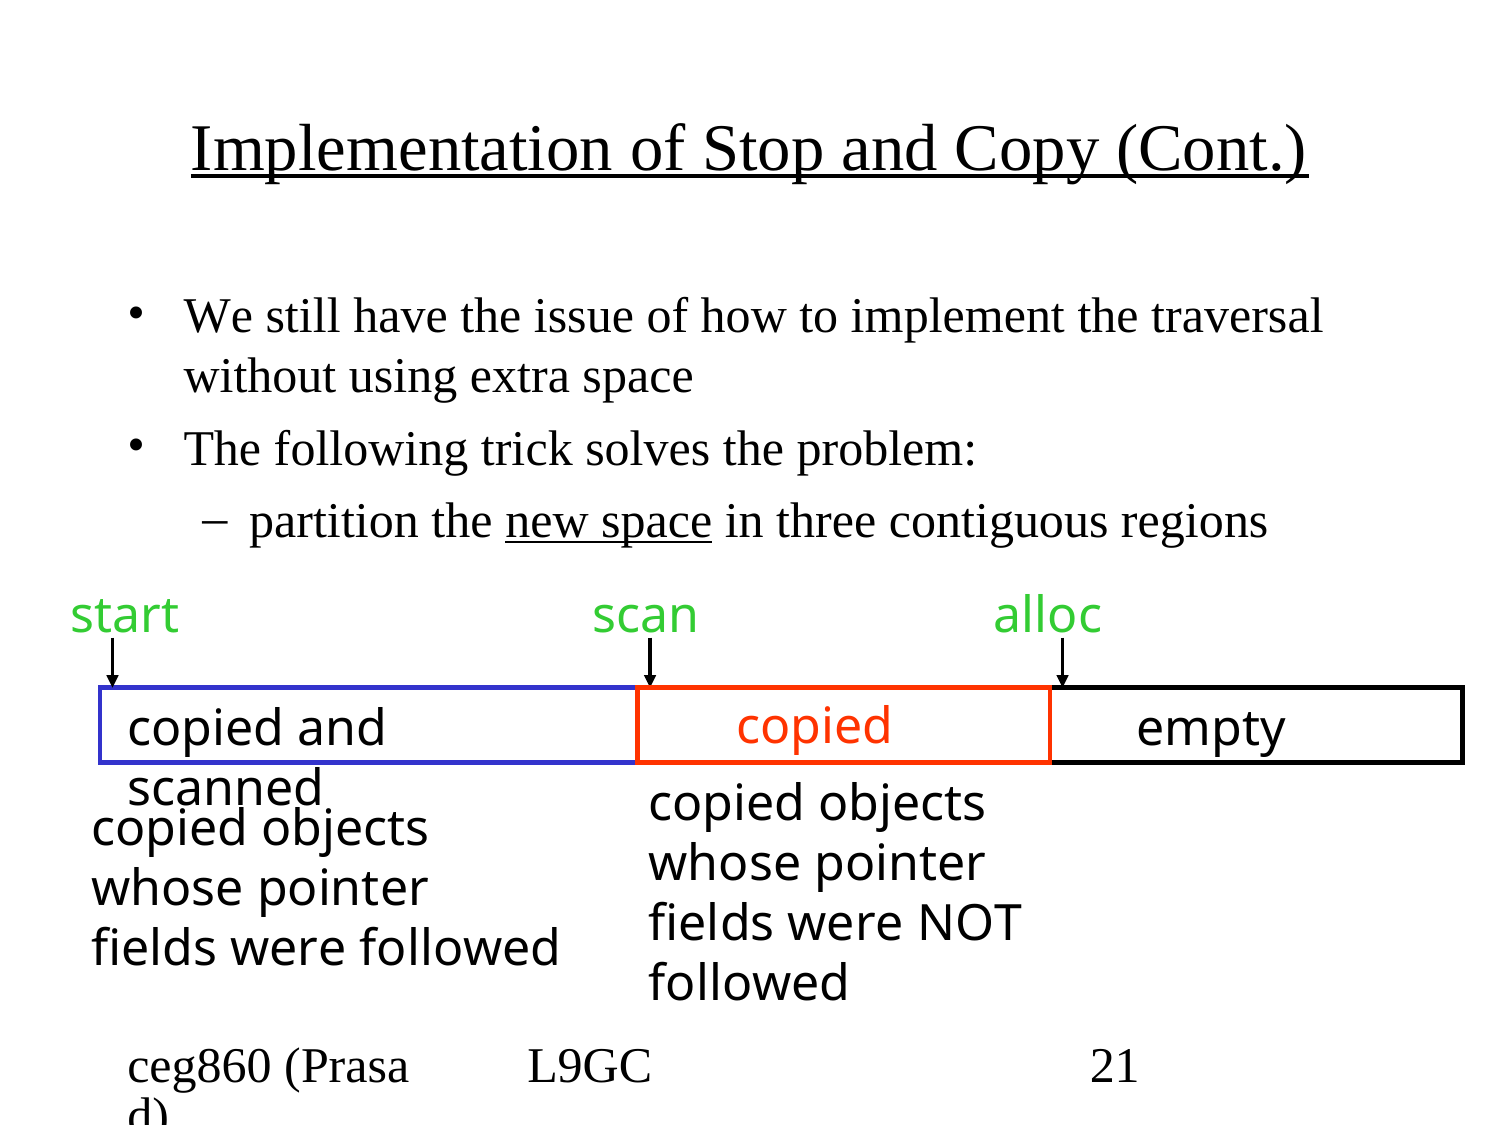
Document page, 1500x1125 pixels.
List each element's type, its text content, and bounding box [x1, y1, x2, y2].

text_box start [56, 574, 195, 651]
title Implementation of Stop and Copy (Cont.) [112, 49, 1388, 238]
text_box copied [721, 690, 909, 760]
list We still have the issue of how to implement the traversal without using extra space The following trick solves the problem: partition the new space in three contiguous regions [112, 275, 1388, 590]
text_box copied and scanned [112, 687, 589, 823]
text_box alloc [979, 574, 1118, 651]
text_box scan [578, 574, 715, 651]
text_box empty [1121, 687, 1301, 763]
text_box copied objects whose pointer fields were followed [76, 787, 577, 983]
text_box copied objects whose pointer fields were NOT followed [633, 762, 1037, 1018]
